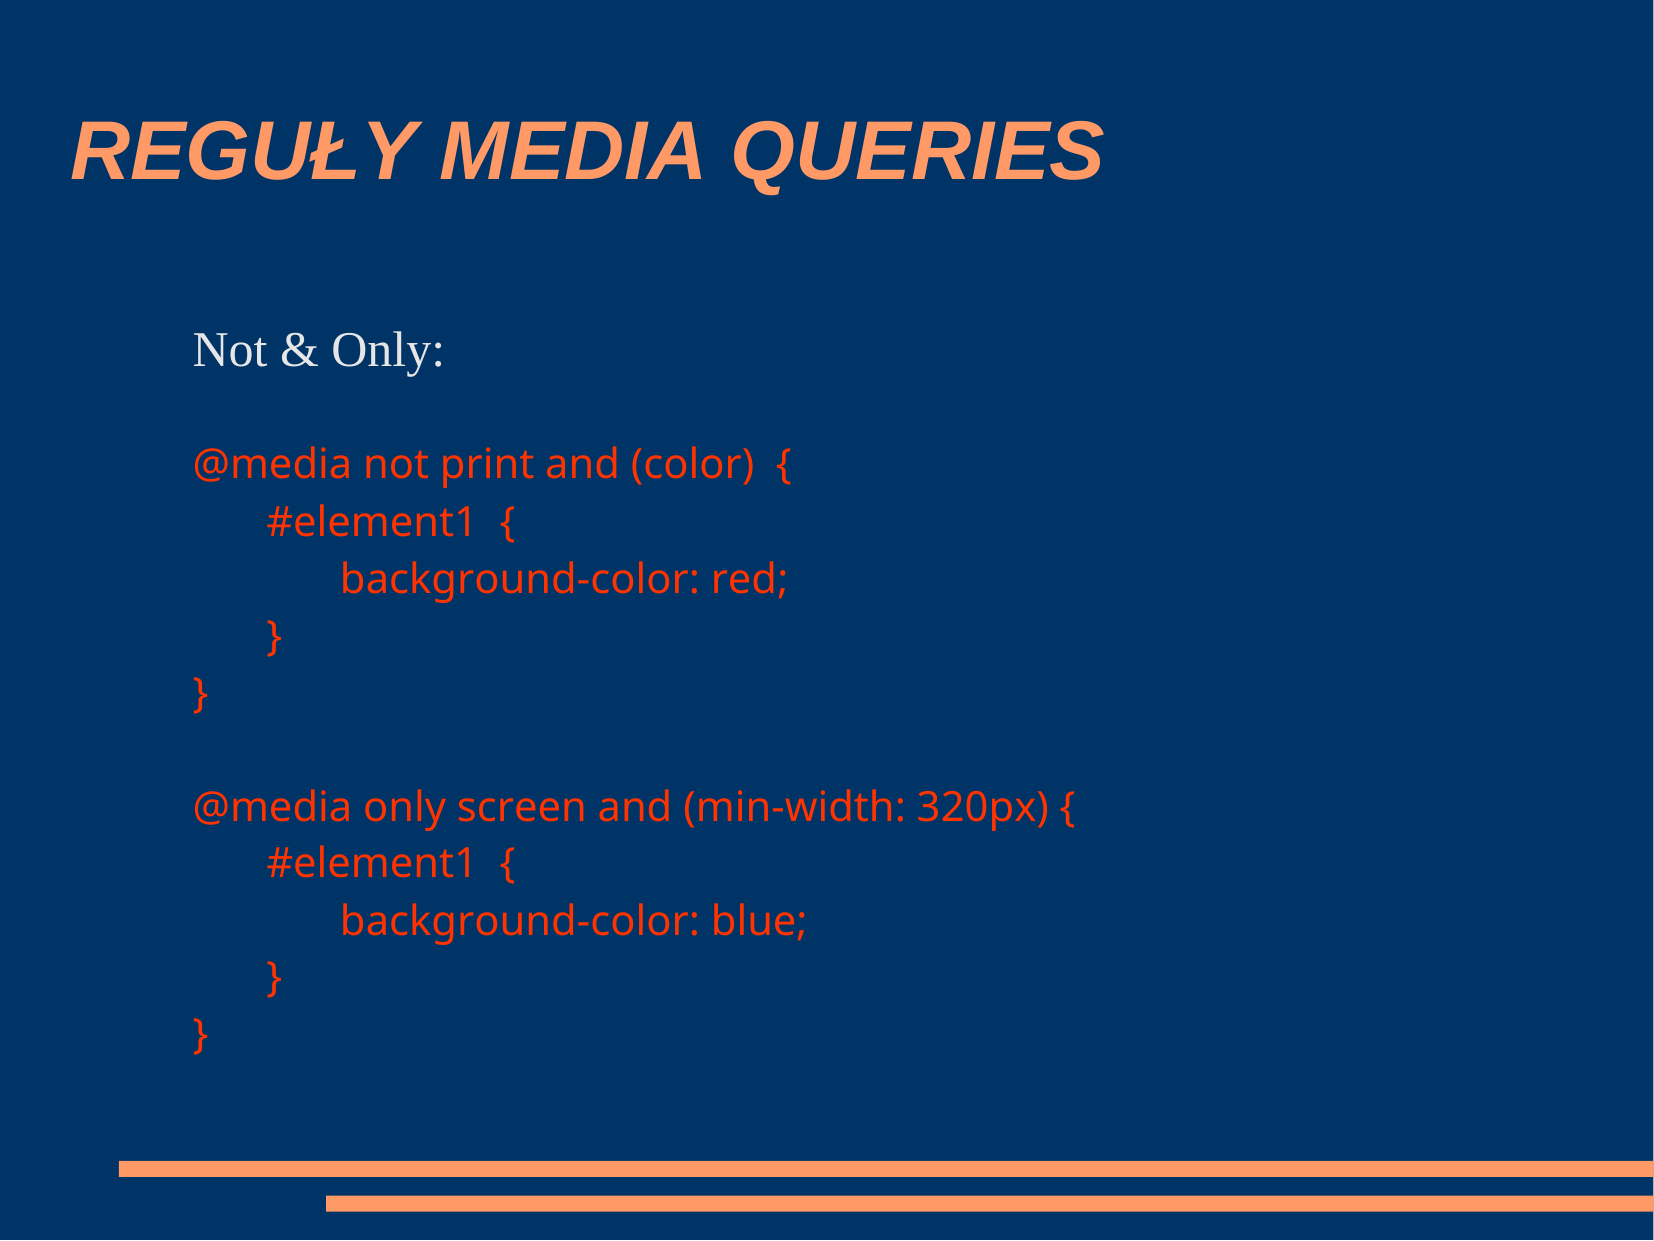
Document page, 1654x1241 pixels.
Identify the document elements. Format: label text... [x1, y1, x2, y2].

title REGUŁY MEDIA QUERIES [70, 47, 1654, 255]
list Not & Only: @media not print and (color) { #element1 { background-color: red; } } @media only screen and (min-width: 320px) { #element1 { background-color: blue; } } [121, 322, 1561, 1132]
